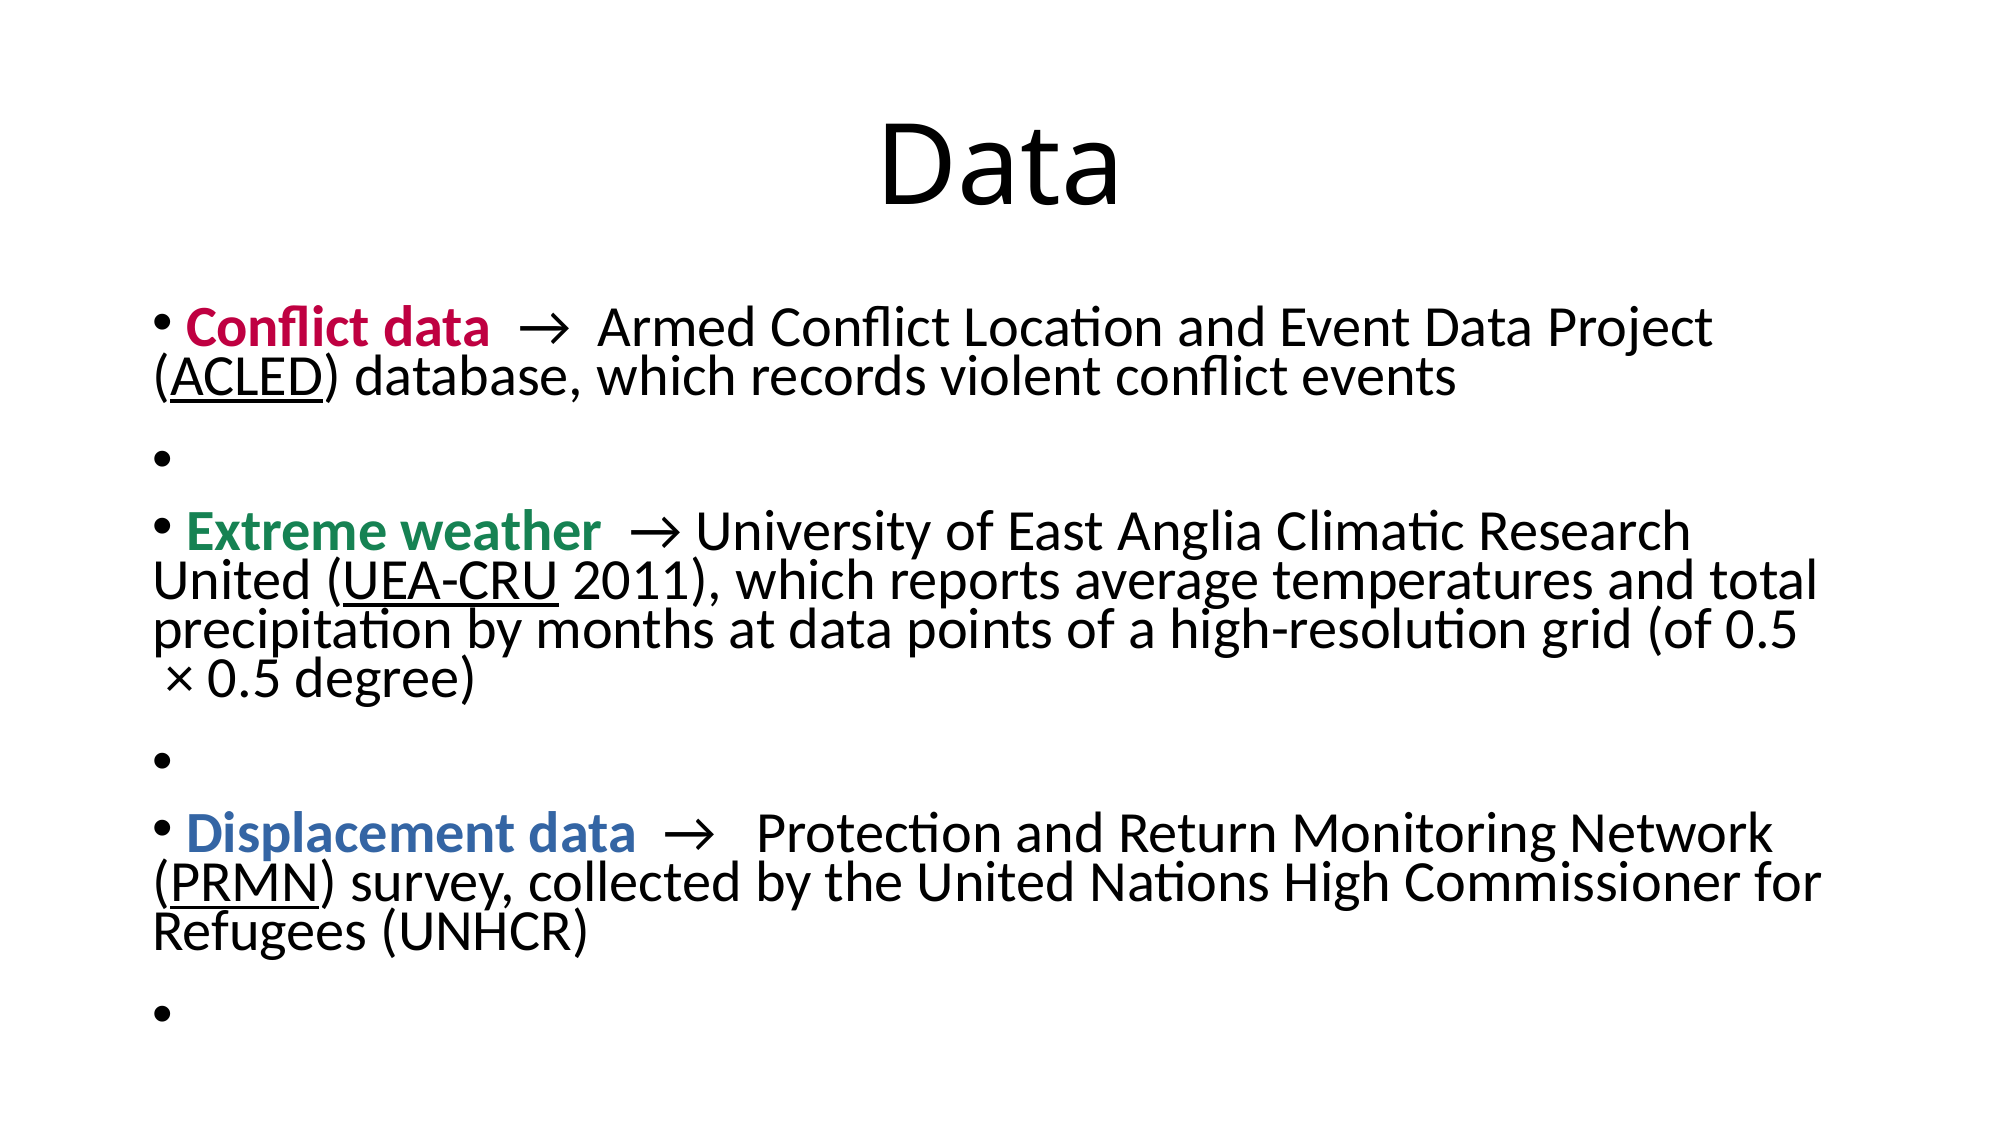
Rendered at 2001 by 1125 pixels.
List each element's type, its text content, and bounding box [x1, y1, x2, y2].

list Conflict data → Armed Conflict Location and Event Data Project (ACLED) database, which records violent conflict events Extreme weather → University of East Anglia Climatic Research United (UEA-CRU 2011), which reports average temperatures and total precipitation by months at data points of a high-resolution grid (of 0.5 × 0.5 degree) Displacement data → Protection and Return Monitoring Network (PRMN) survey, collected by the United Nations High Commissioner for Refugees (UNHCR) [137, 299, 1863, 1014]
title Data [137, 59, 1863, 278]
